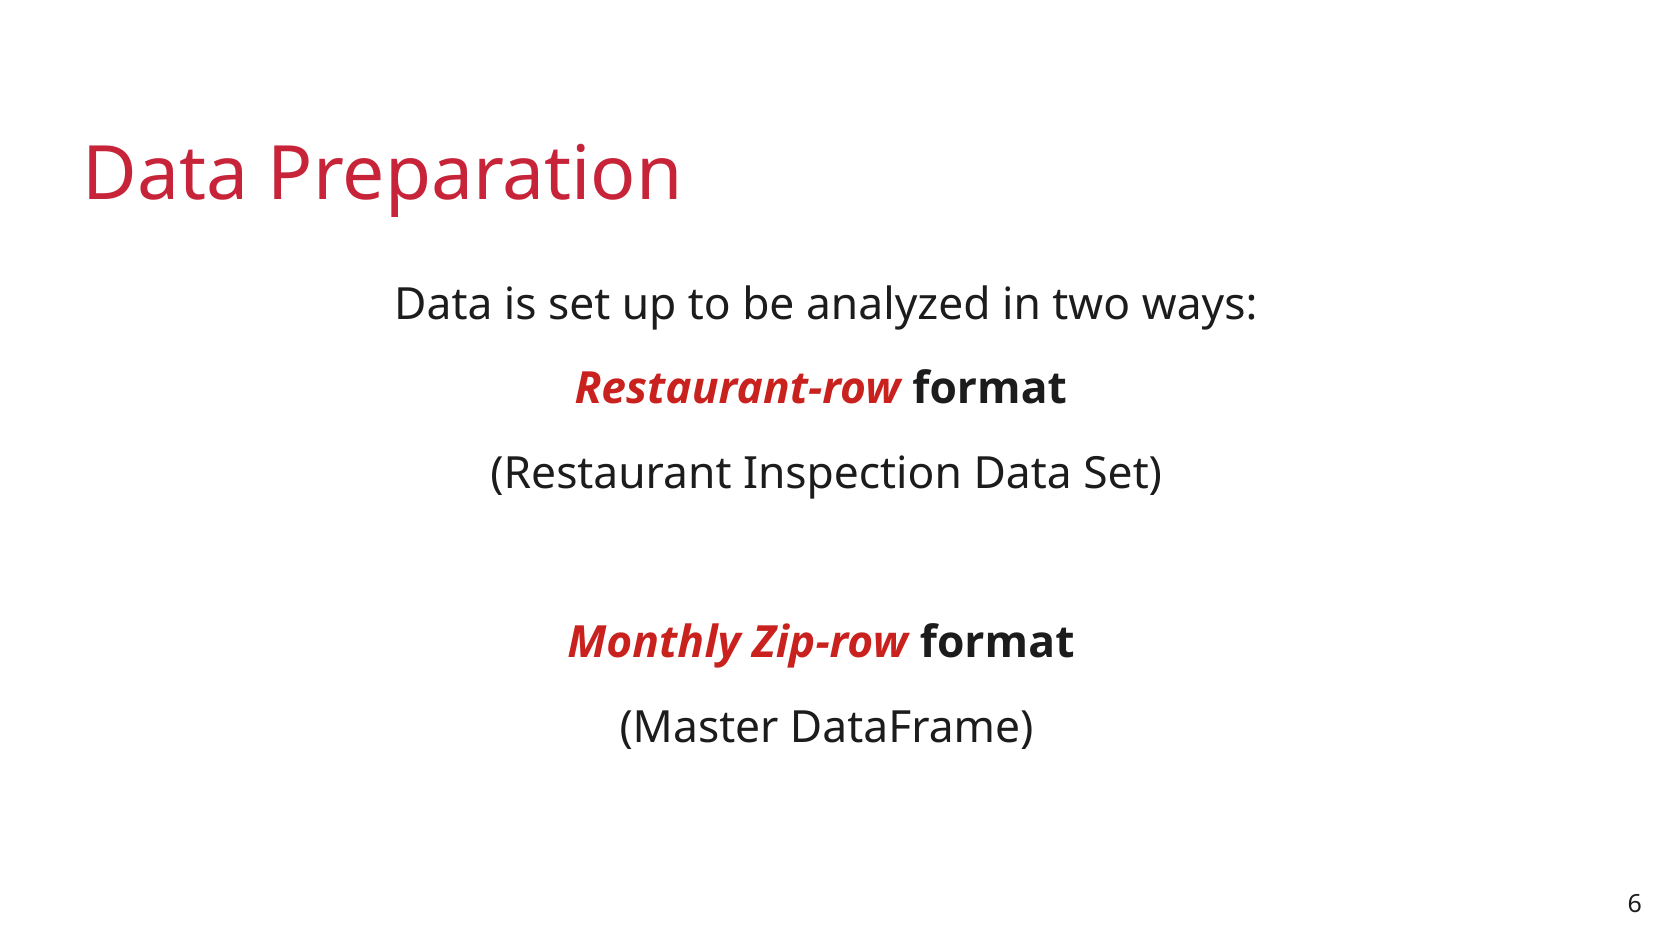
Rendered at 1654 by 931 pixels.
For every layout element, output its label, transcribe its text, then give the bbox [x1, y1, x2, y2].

list Data is set up to be analyzed in two ways: Restaurant-row format (Restaurant Inspection Data Set) Monthly Zip-row format (Master DataFrame) [82, 271, 1571, 758]
title Data Preparation [82, 92, 1571, 249]
